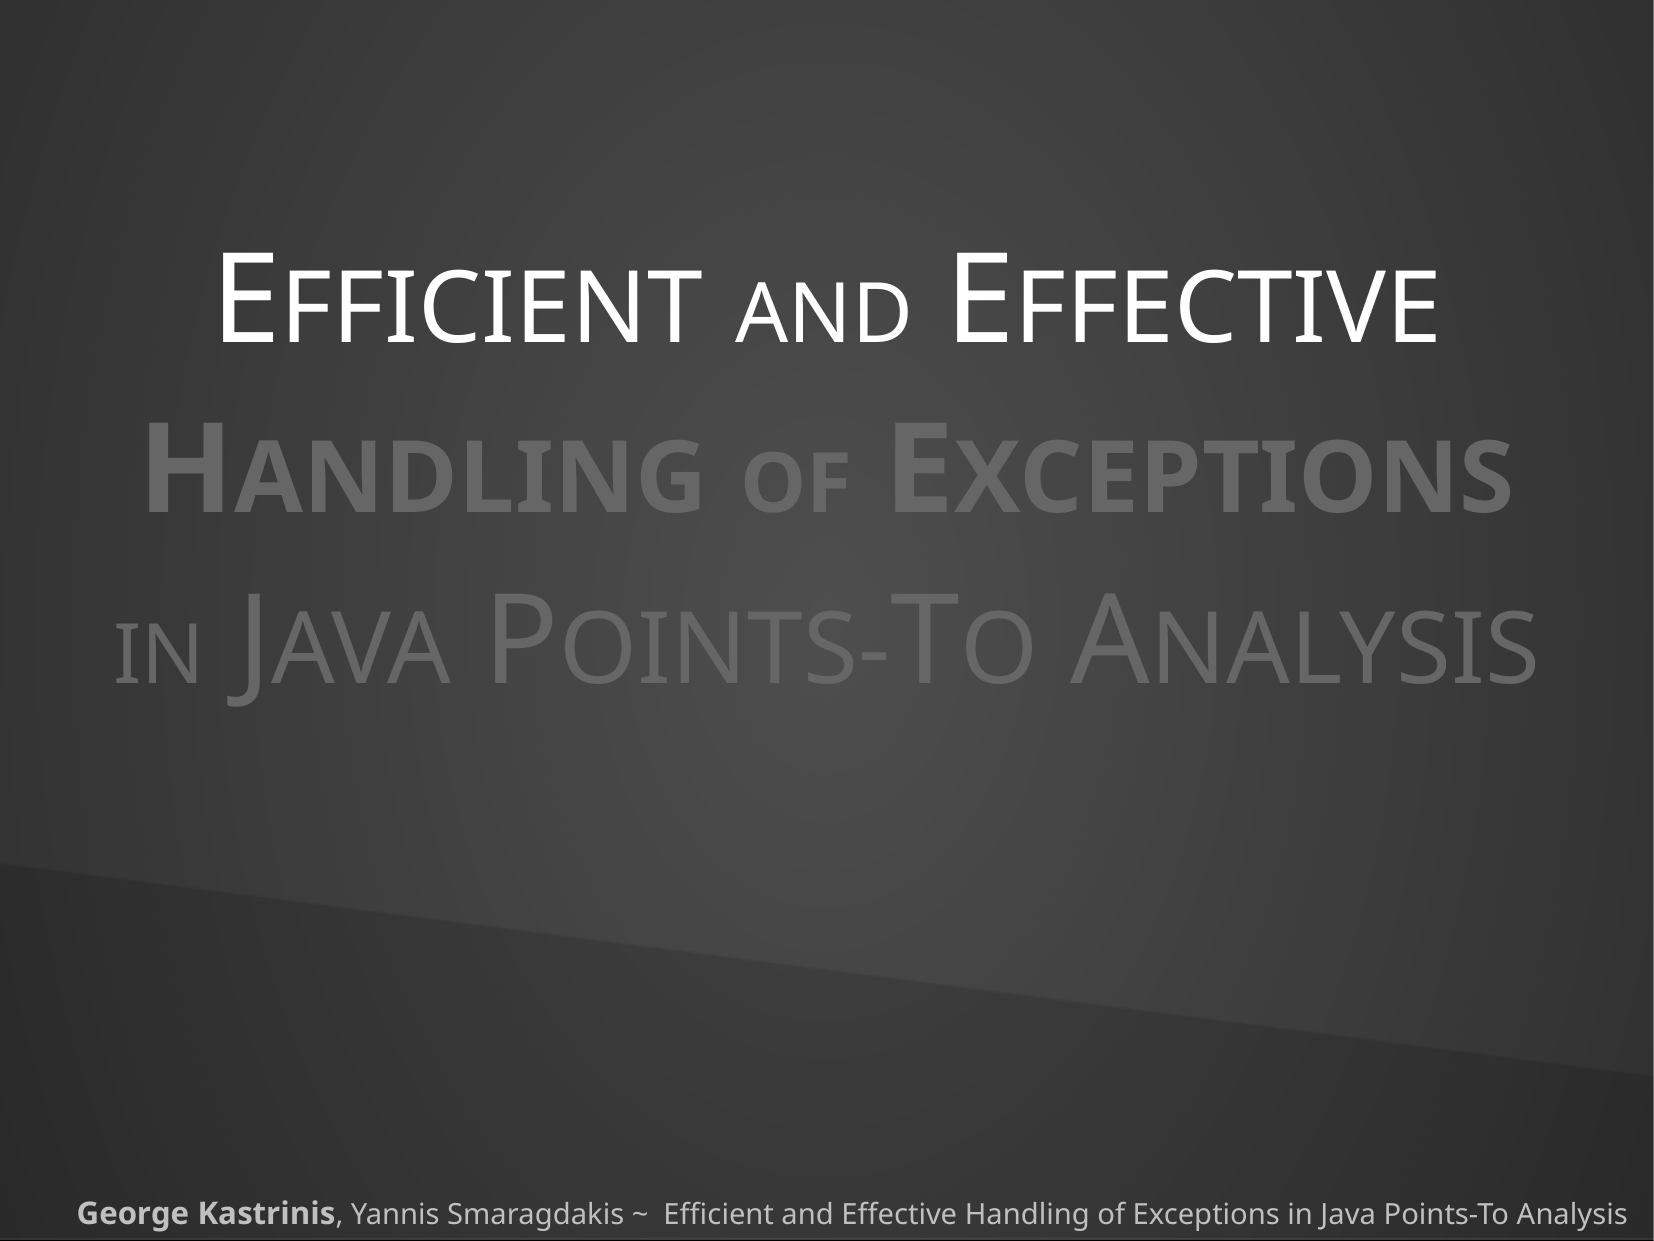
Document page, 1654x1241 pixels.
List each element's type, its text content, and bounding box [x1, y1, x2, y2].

text_box EFFICIENT AND EFFECTIVE HANDLING OF EXCEPTIONS IN JAVA POINTS-TO ANALYSIS [51, 201, 1603, 669]
picture [0, 0, 1654, 1241]
